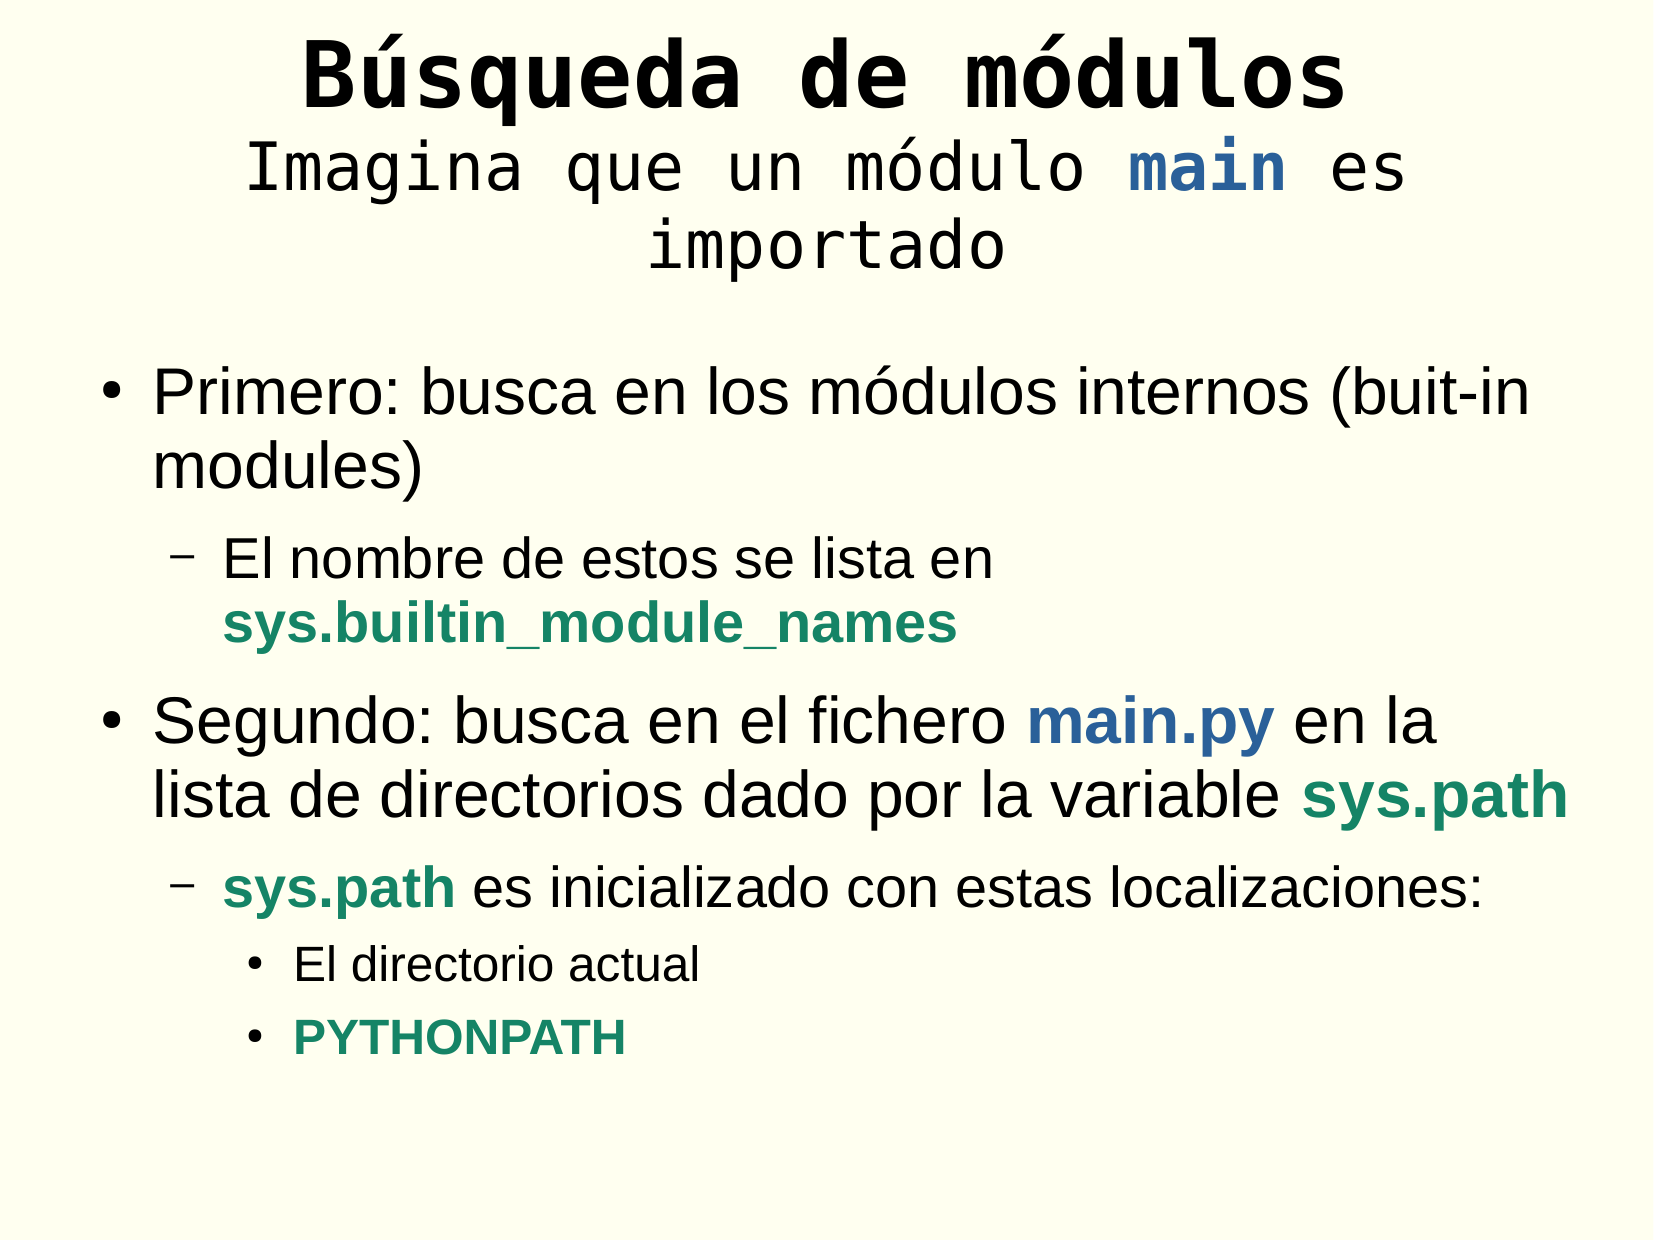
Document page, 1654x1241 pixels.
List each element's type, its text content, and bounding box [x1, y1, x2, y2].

list Primero: busca en los módulos internos (buit-in modules) El nombre de estos se lista en sys.builtin_module_names Segundo: busca en el fichero main.py en la lista de directorios dado por la variable sys.path sys.path es inicializado con estas localizaciones: El directorio actual PYTHONPATH [82, 355, 1571, 1075]
title Búsqueda de módulos Imagina que un módulo main es importado [82, 21, 1571, 285]
